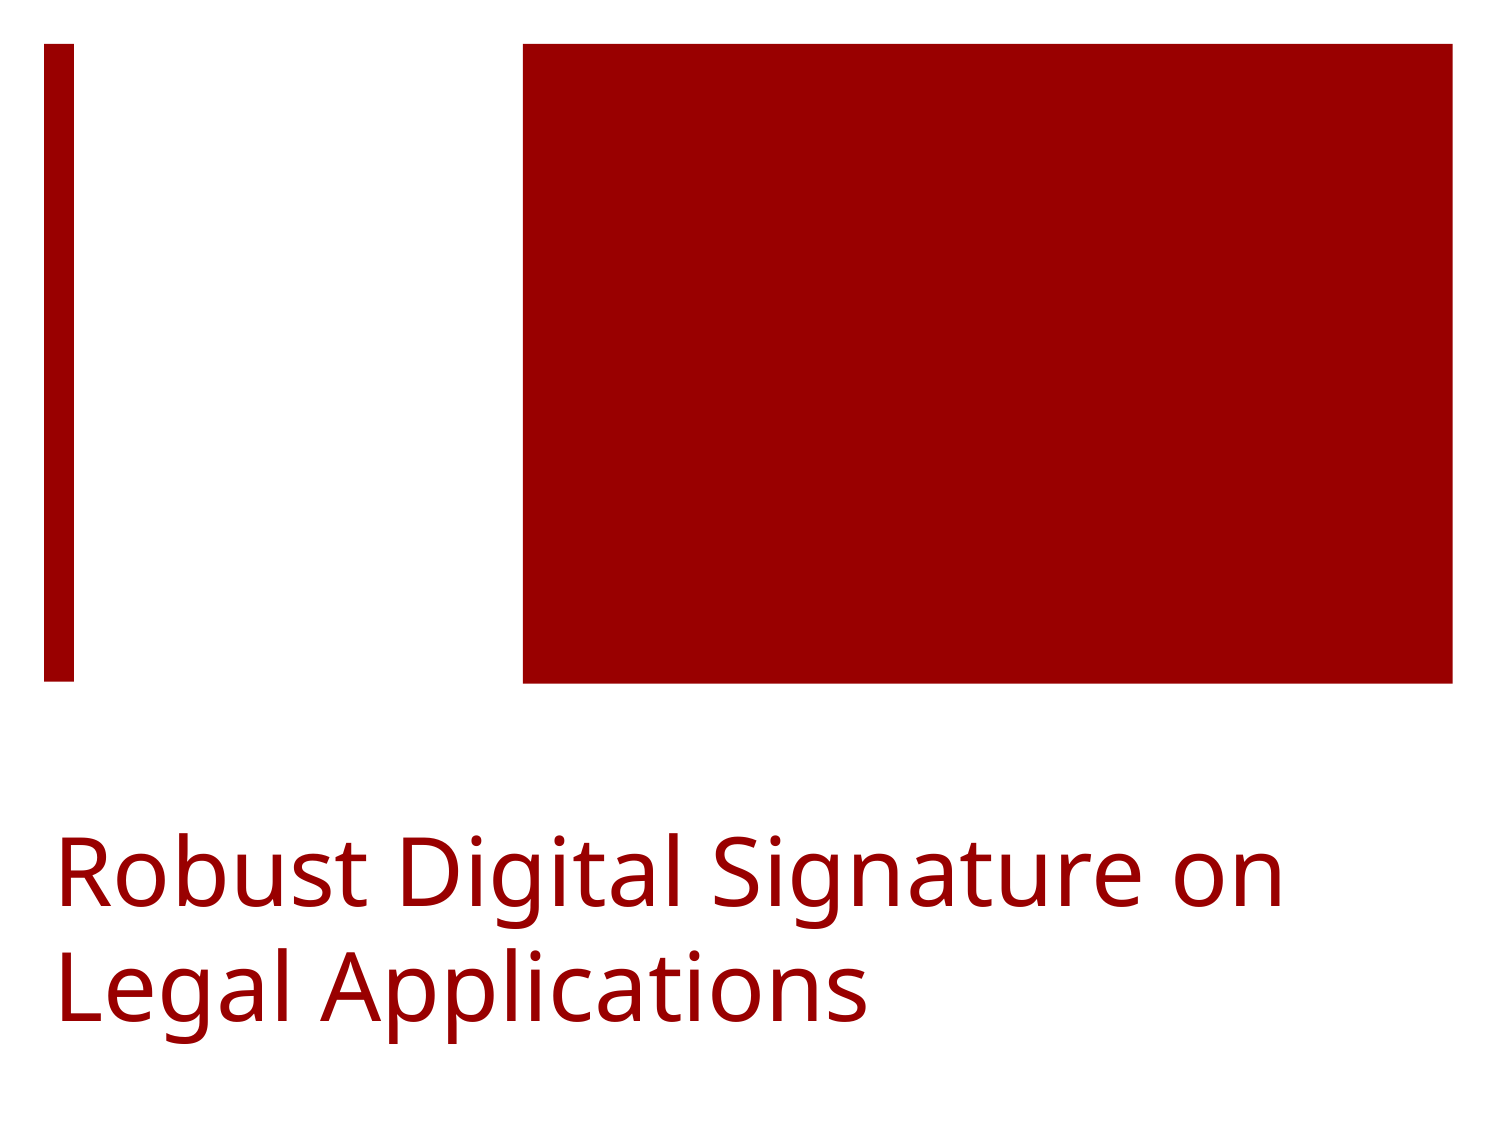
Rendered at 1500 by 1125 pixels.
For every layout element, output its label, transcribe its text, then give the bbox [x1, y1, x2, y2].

title Robust Digital Signature on Legal Applications [38, 683, 1421, 1049]
